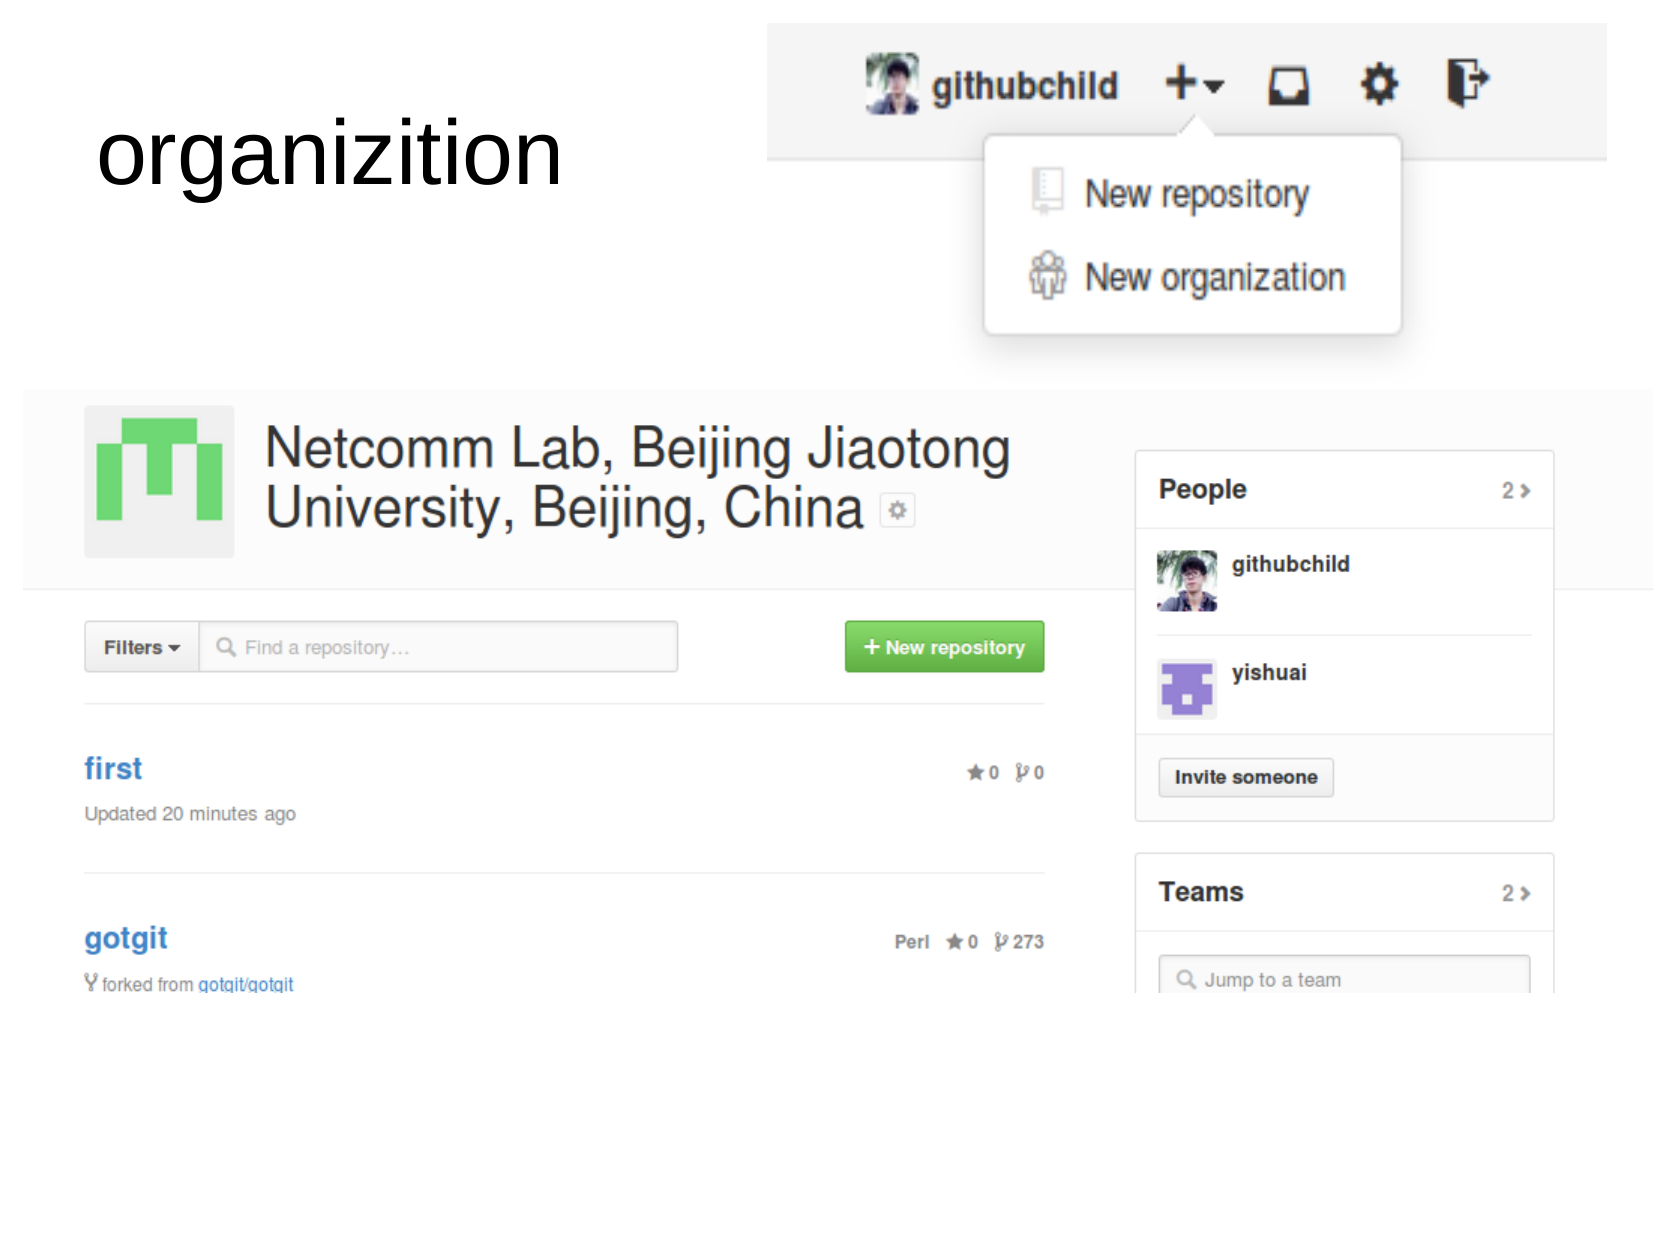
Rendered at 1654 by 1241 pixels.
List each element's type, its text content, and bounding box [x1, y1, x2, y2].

picture [23, 389, 1654, 993]
picture [767, 23, 1607, 384]
title organizition [0, 49, 767, 257]
